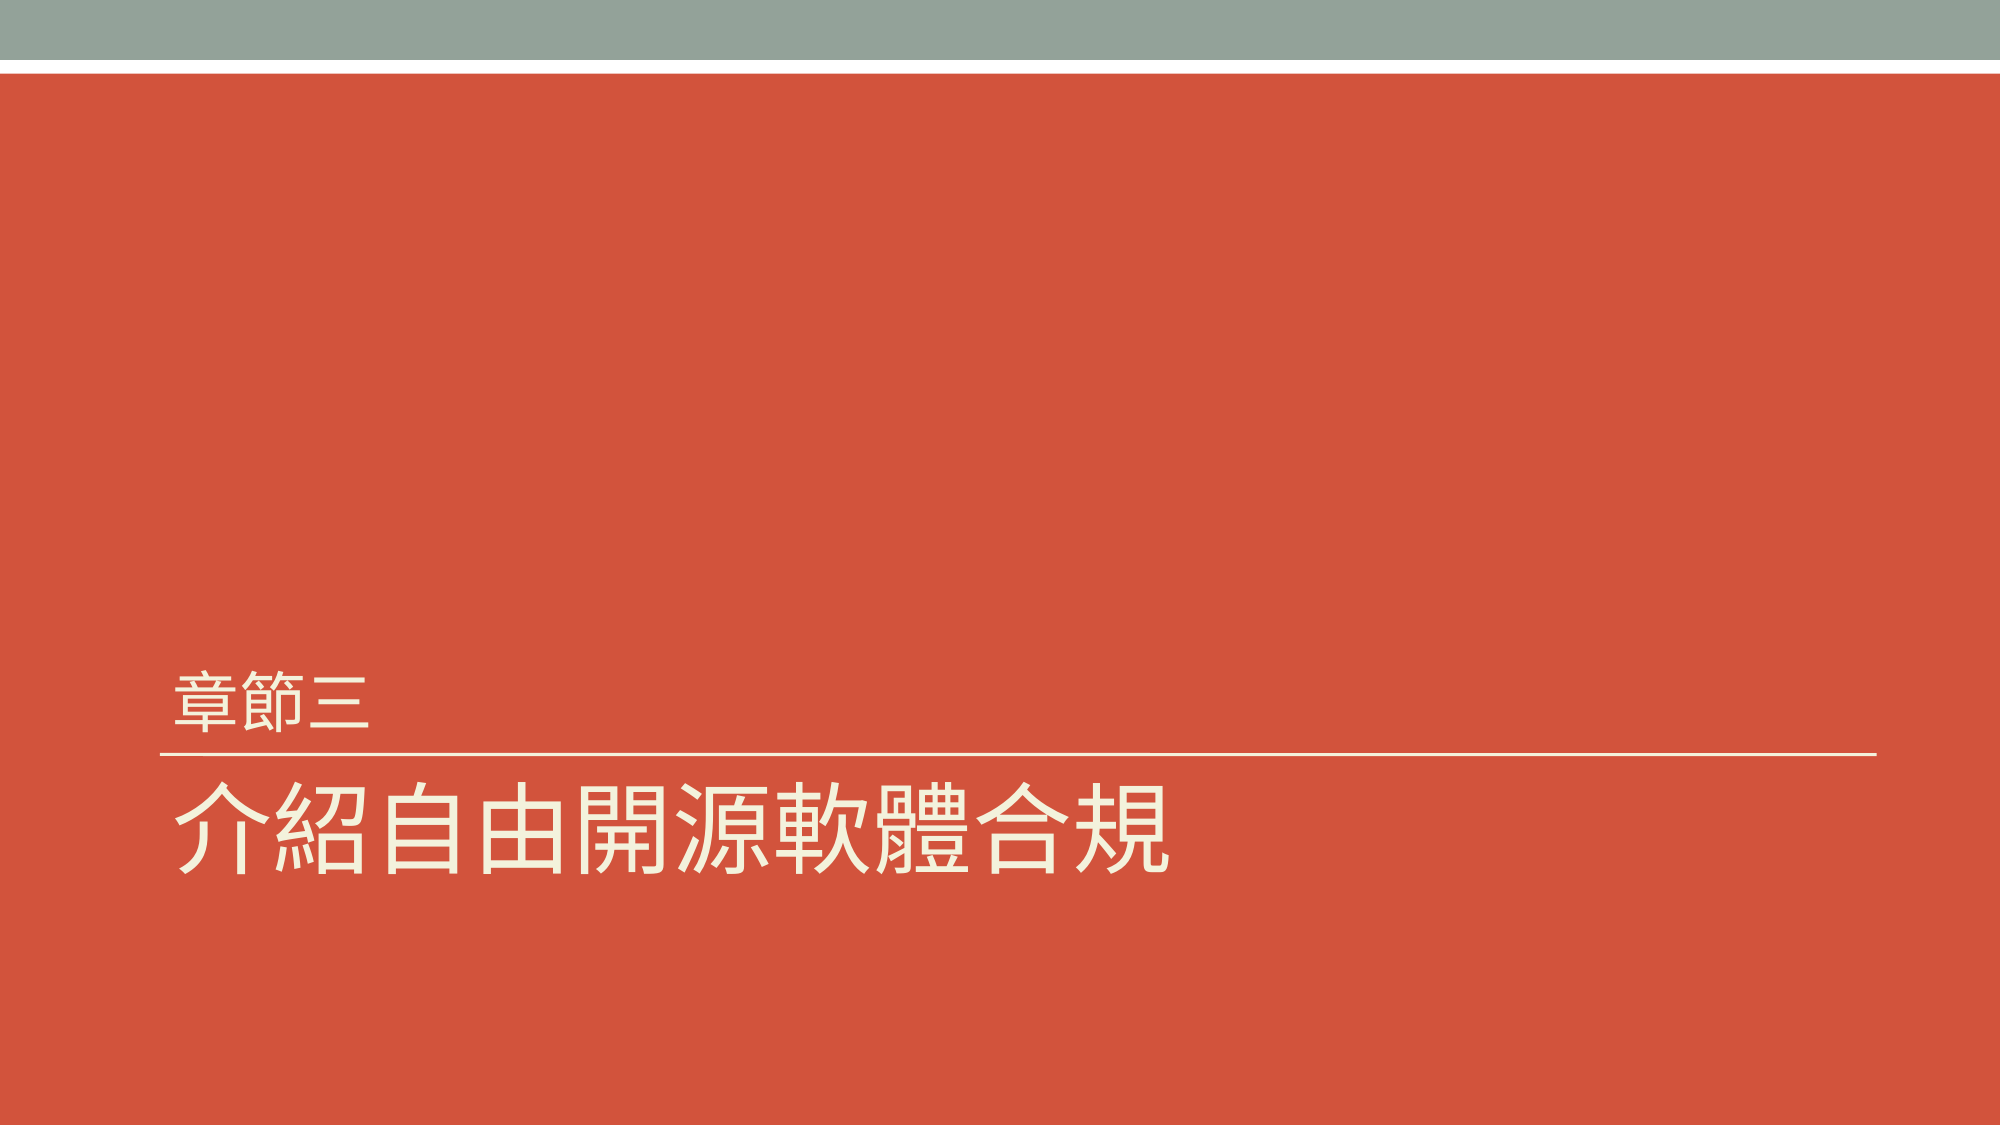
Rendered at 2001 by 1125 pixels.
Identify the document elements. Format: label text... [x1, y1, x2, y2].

title 章節三 [157, 387, 1858, 749]
list 介紹自由開源軟體合規 [157, 758, 1858, 1006]
